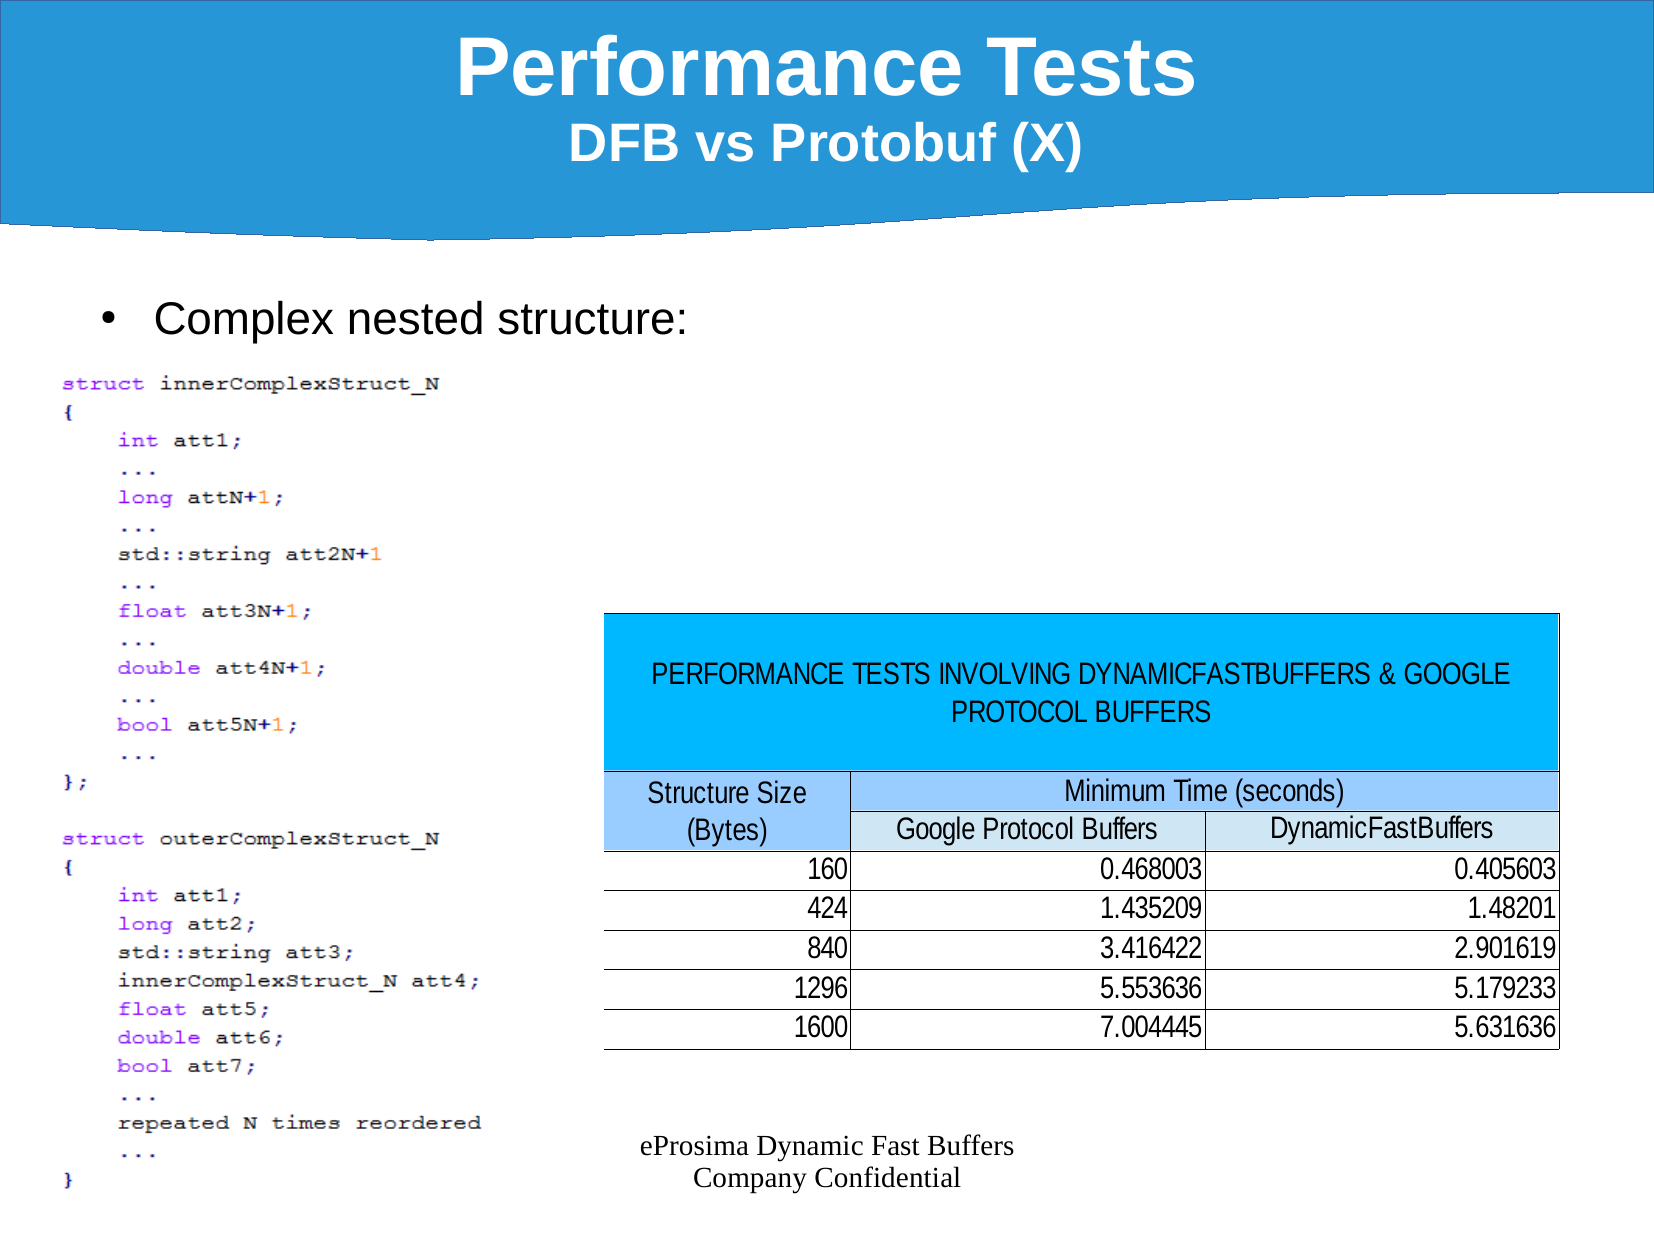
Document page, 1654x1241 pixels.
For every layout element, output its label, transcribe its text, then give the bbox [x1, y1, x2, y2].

picture [604, 613, 1561, 1051]
list Complex nested structure: [82, 293, 1571, 1063]
text_box Performance Tests DFB vs Protobuf (X) [0, 0, 1654, 241]
picture [60, 374, 511, 1201]
